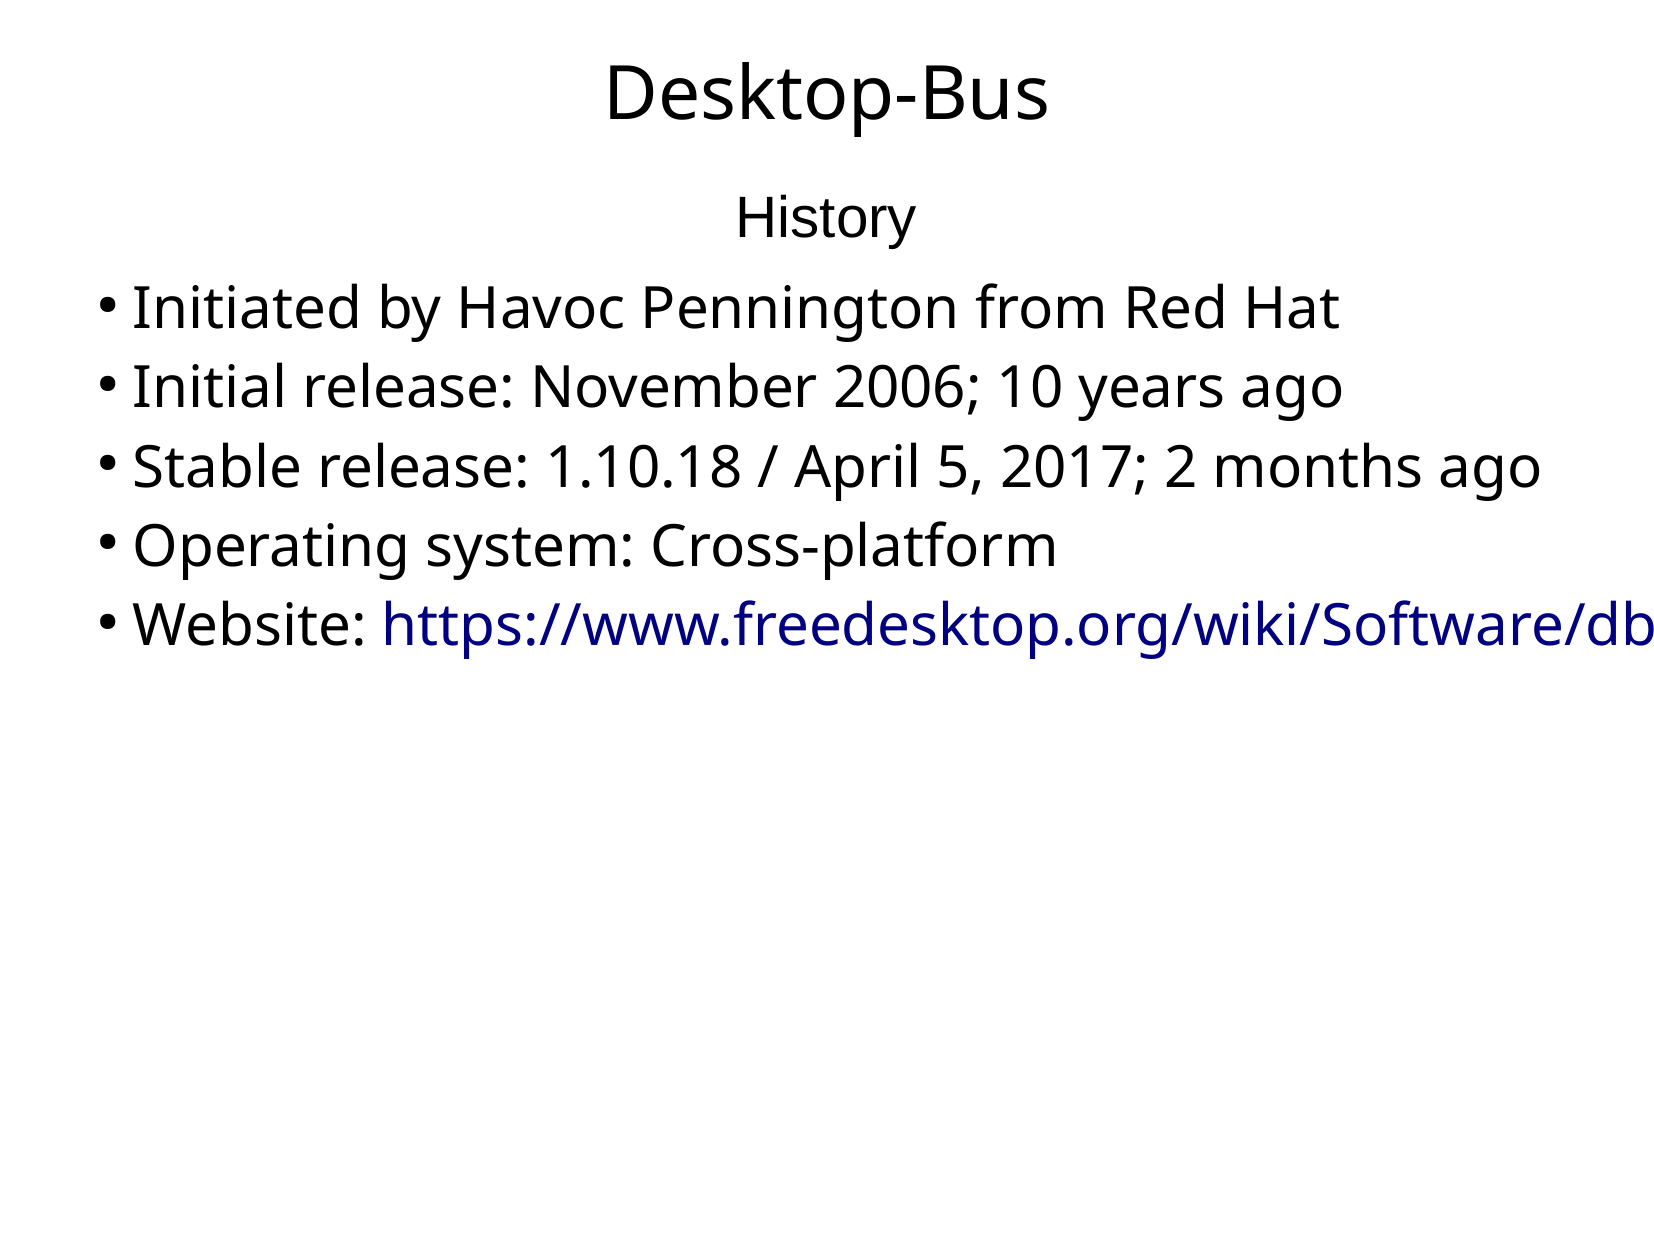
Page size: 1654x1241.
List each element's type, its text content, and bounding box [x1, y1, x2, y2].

title Desktop-Bus [82, 48, 1571, 132]
text_box Initiated by Havoc Pennington from Red Hat Initial release: November 2006; 10 years ago Stable release: 1.10.18 / April 5, 2017; 2 months ago Operating system: Cross-platform Website: https://www.freedesktop.org/wiki/Software/dbus [82, 269, 1614, 739]
subtitle History [82, 165, 1571, 269]
